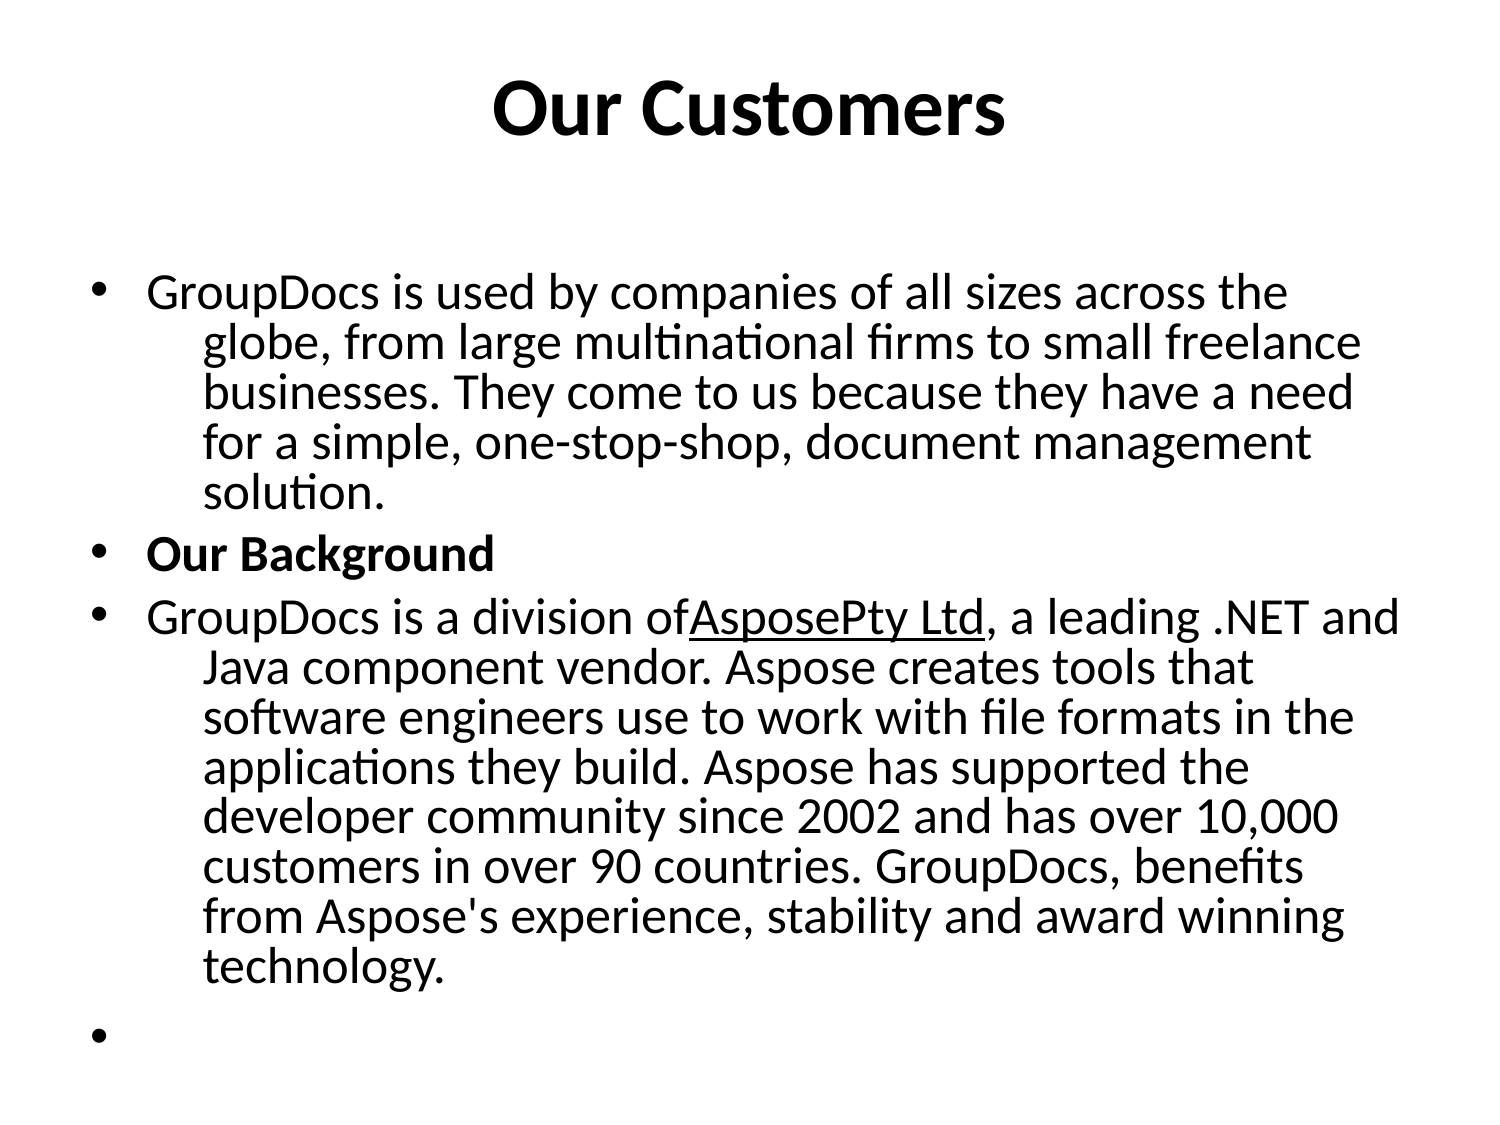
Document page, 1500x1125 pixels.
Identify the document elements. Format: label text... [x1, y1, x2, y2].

title Our Customers [75, 45, 1426, 233]
list GroupDocs is used by companies of all sizes across the globe, from large multinational firms to small freelance businesses. They come to us because they have a need for a simple, one-stop-shop, document management solution. Our Background GroupDocs is a division ofAspose Pty Ltd, a leading .NET and Java component vendor. Aspose creates tools that software engineers use to work with file formats in the applications they build. Aspose has supported the developer community since 2002 and has over 10,000 customers in over 90 countries. GroupDocs, benefits from Aspose's experience, stability and award winning technology. [75, 262, 1426, 1005]
